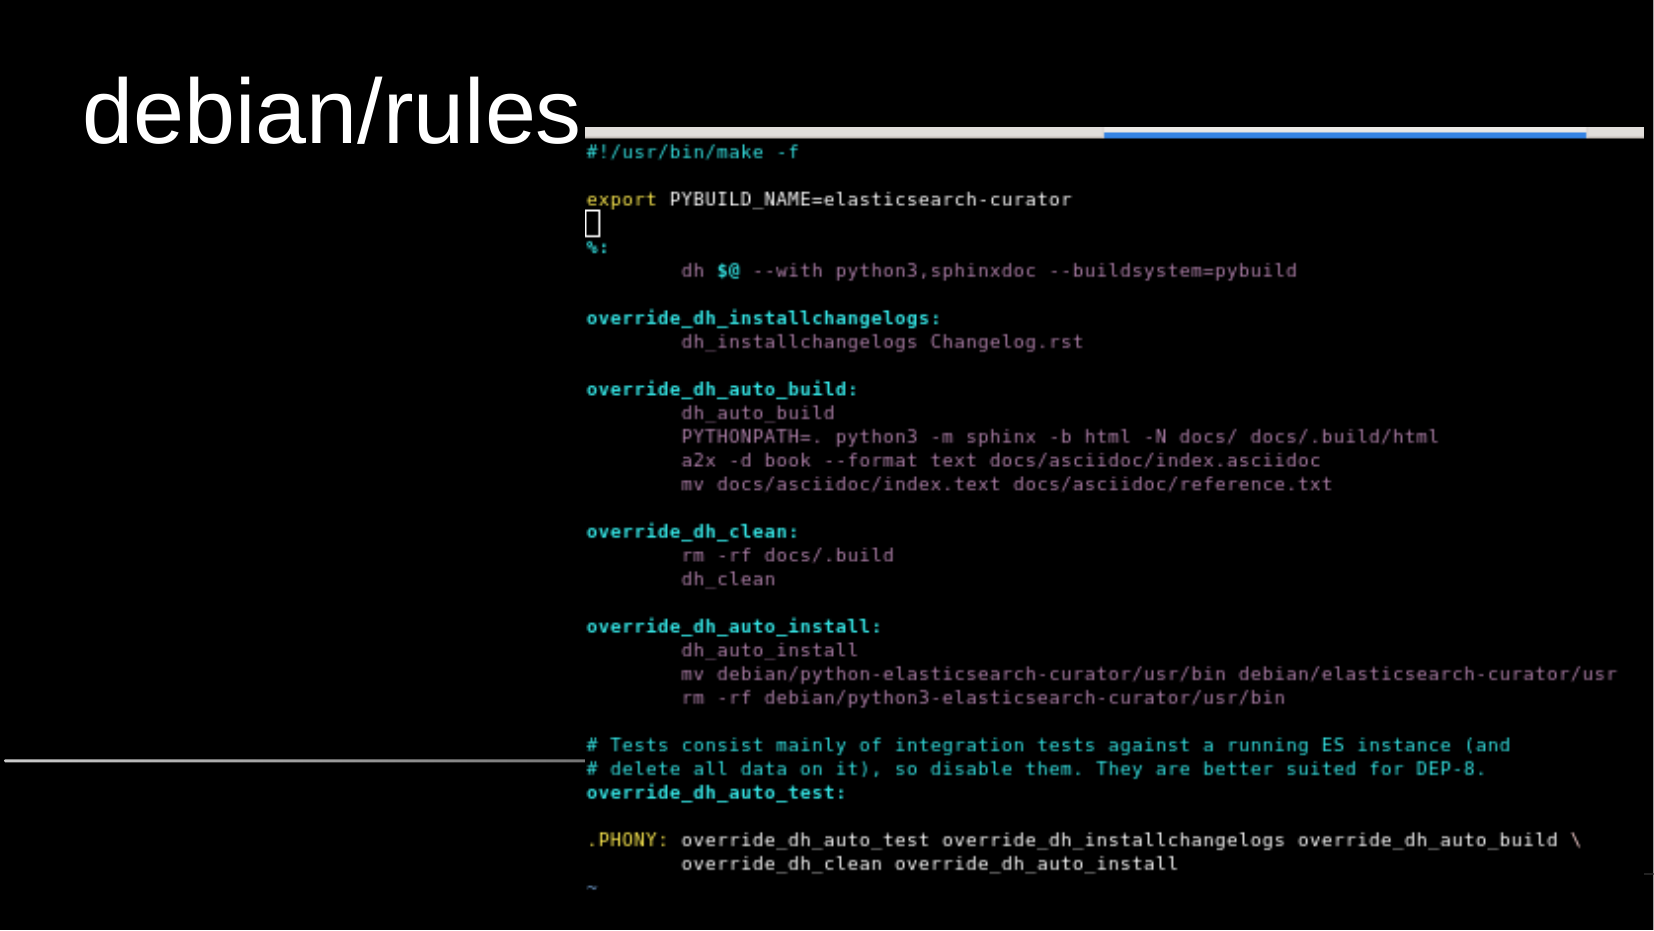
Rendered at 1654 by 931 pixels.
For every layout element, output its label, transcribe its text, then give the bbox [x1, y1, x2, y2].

title debian/rules [82, 35, 1235, 189]
picture [585, 127, 1644, 901]
